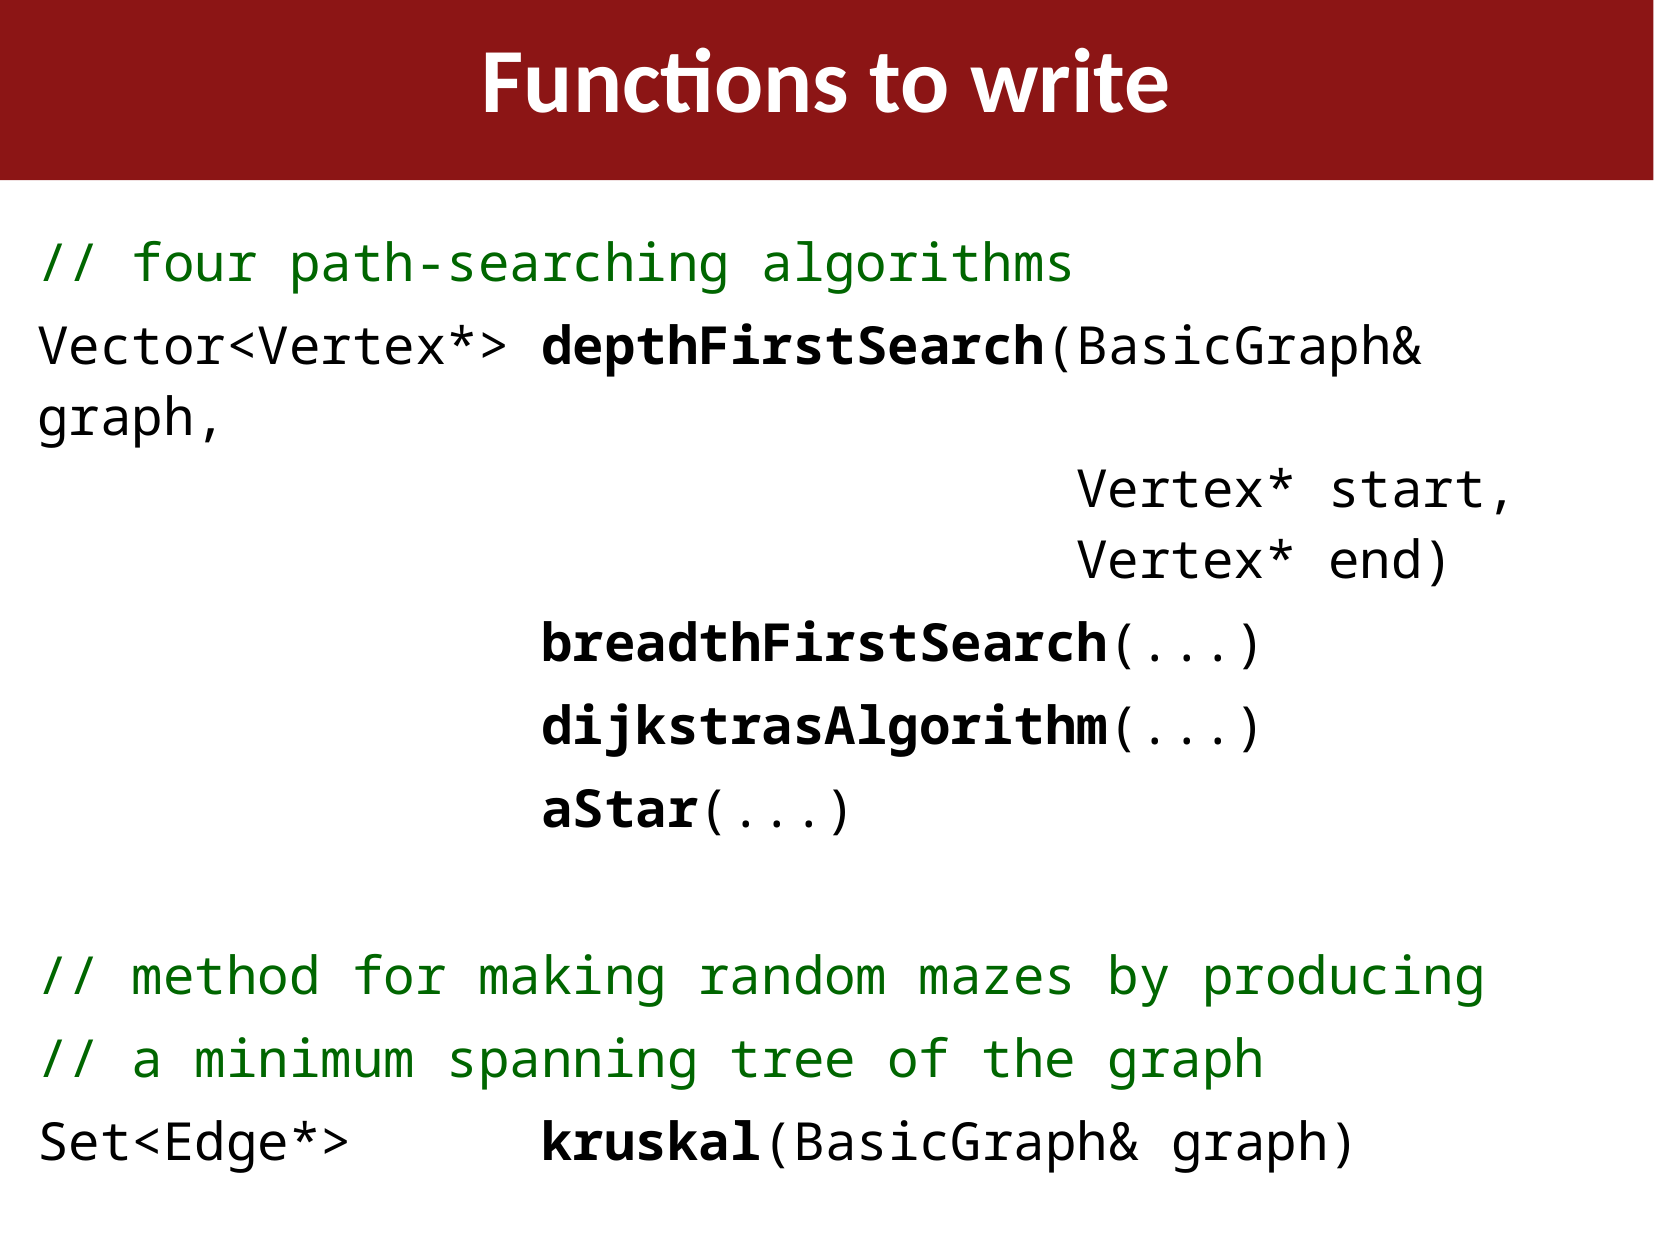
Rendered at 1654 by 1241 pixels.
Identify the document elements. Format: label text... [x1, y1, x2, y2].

title Functions to write [0, 0, 1654, 181]
list // four path-searching algorithms Vector<Vertex*> depthFirstSearch(BasicGraph& graph, Vertex* start, Vertex* end) breadthFirstSearch(...) dijkstrasAlgorithm(...) aStar(...) // method for making random mazes by producing // a minimum spanning tree of the graph Set<Edge*> kruskal(BasicGraph& graph) [37, 225, 1636, 1186]
